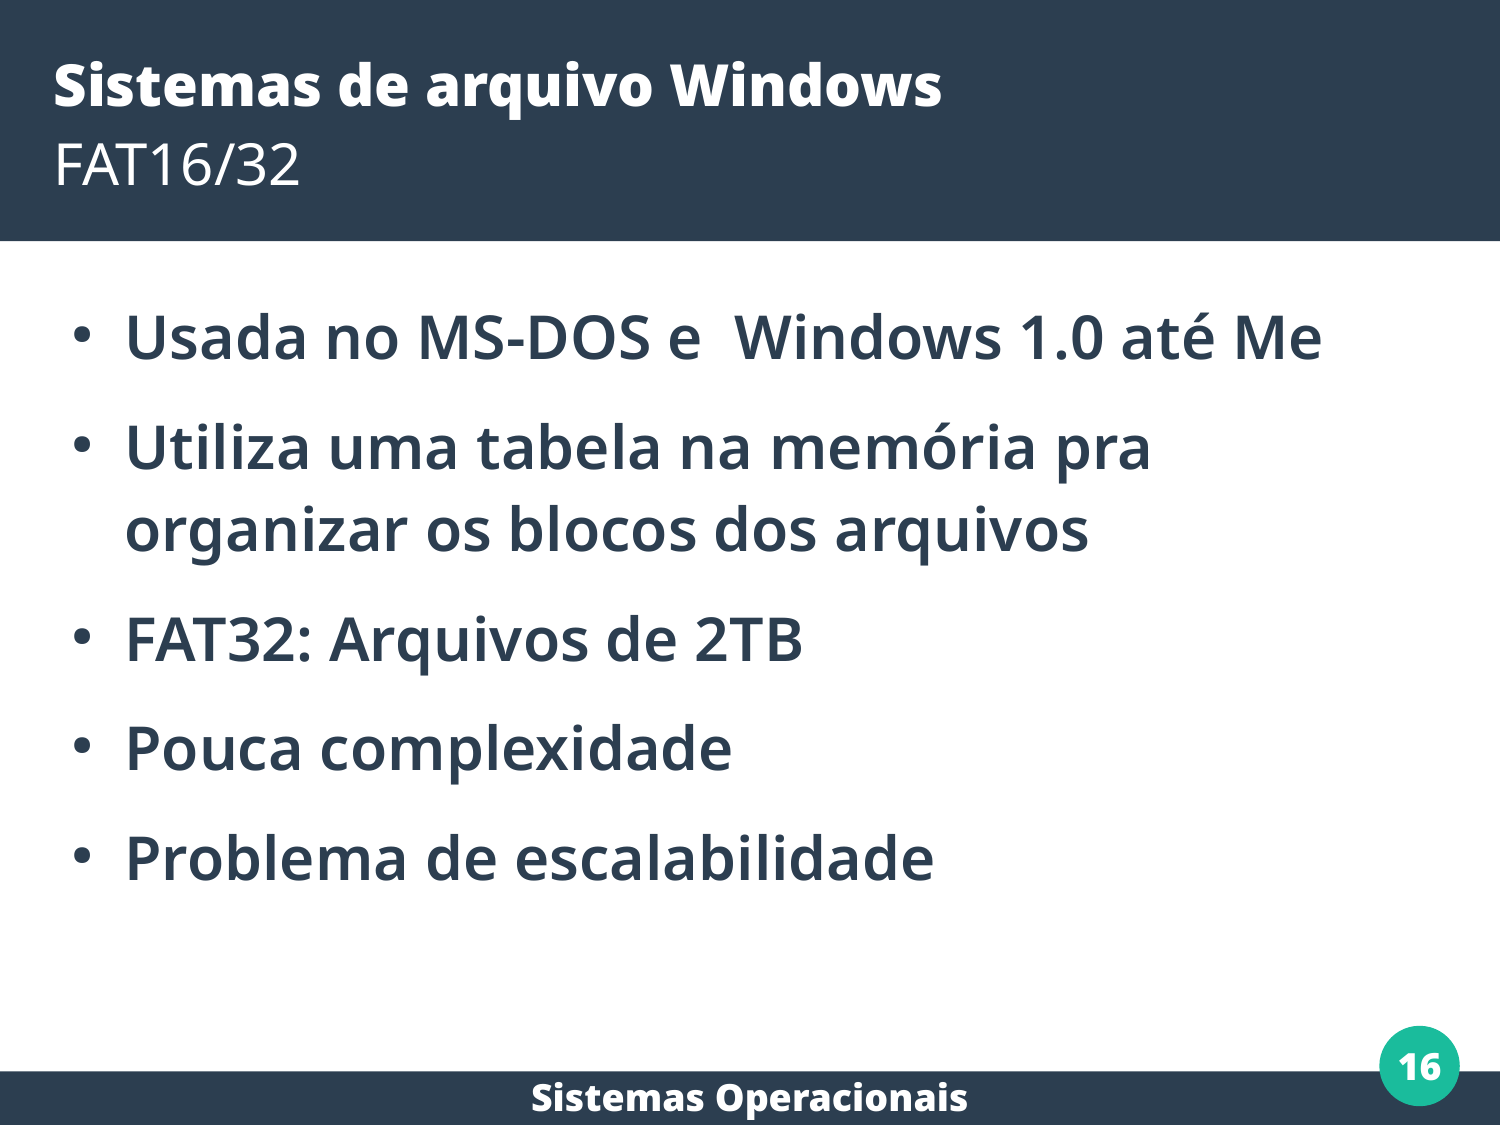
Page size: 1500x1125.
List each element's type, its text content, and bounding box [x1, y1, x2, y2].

title Sistemas de arquivo Windows FAT16/32 [53, 44, 1447, 188]
list Usada no MS-DOS e Windows 1.0 até Me Utiliza uma tabela na memória pra organizar os blocos dos arquivos FAT32: Arquivos de 2TB Pouca complexidade Problema de escalabilidade [53, 294, 1447, 1045]
